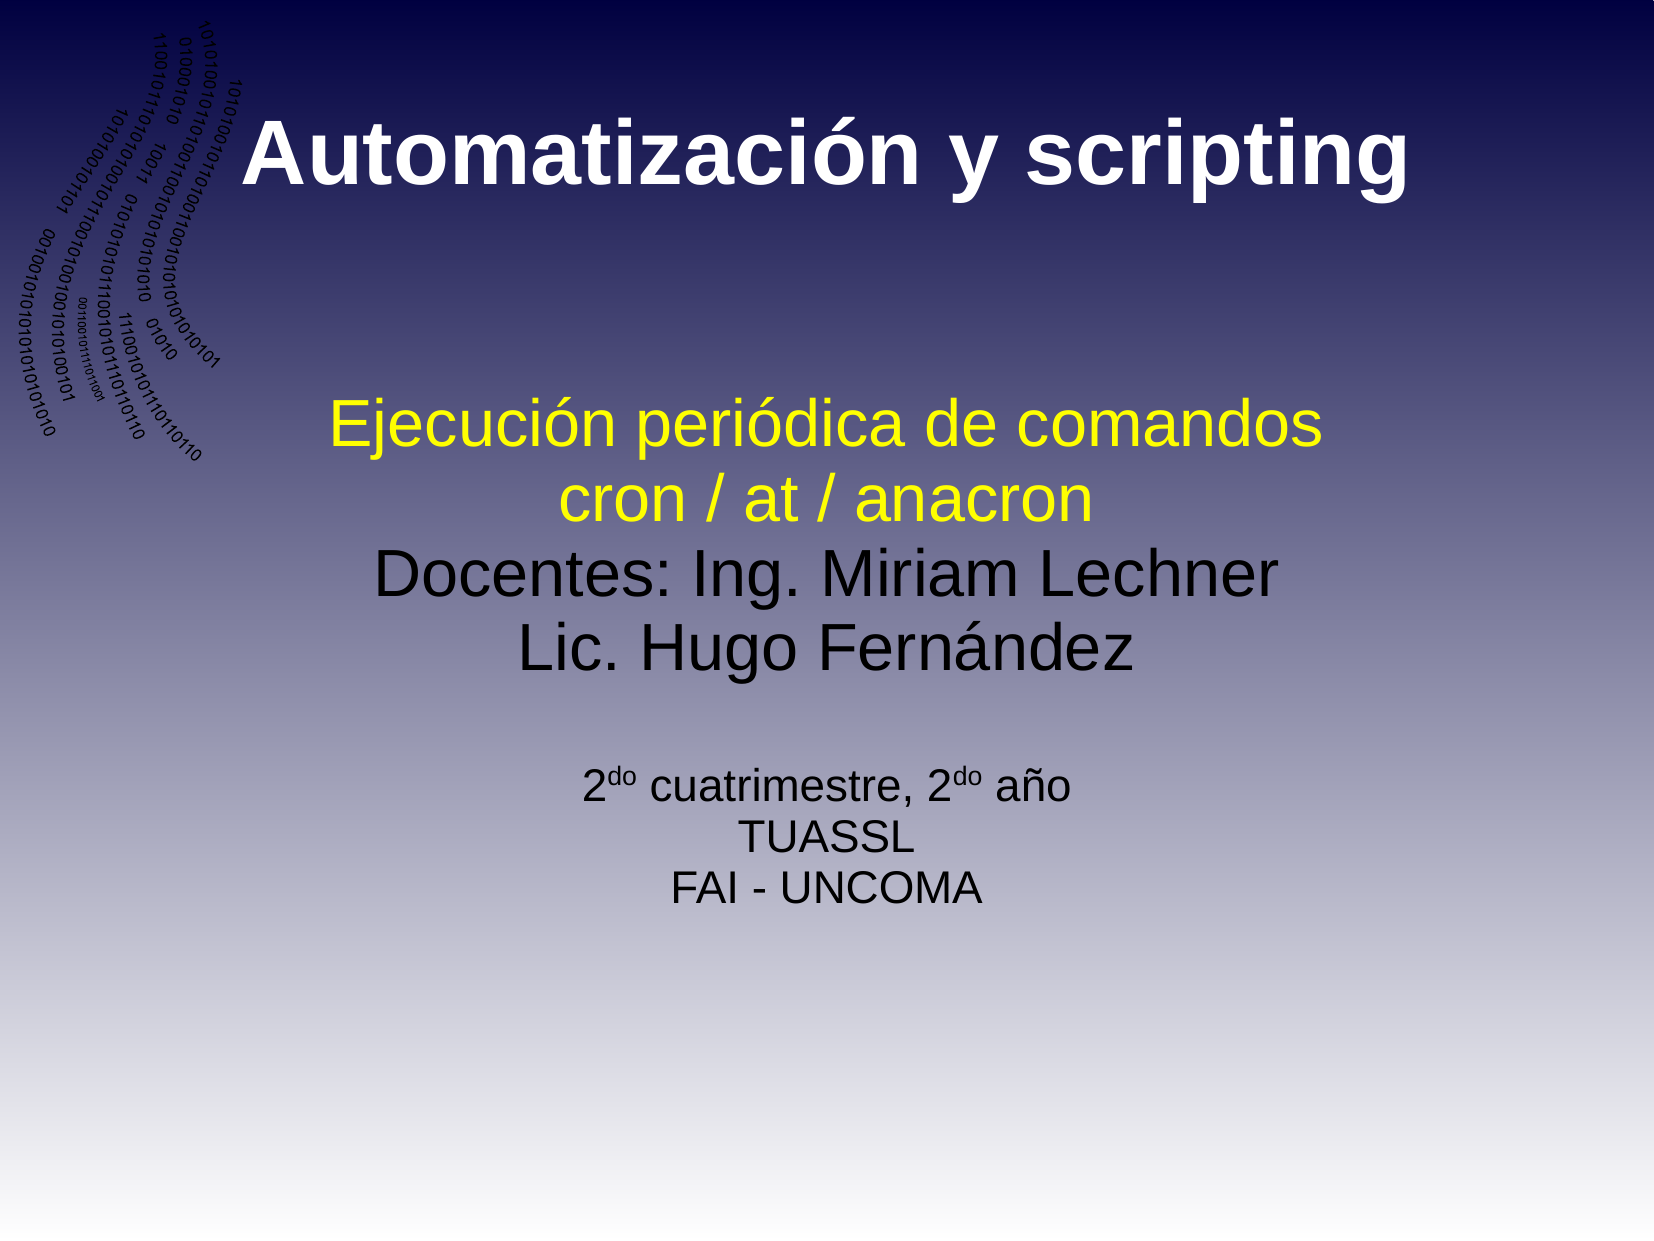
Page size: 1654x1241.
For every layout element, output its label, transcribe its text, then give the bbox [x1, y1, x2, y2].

picture [18, 20, 243, 461]
title Automatización y scripting [243, 49, 1571, 257]
subtitle Ejecución periódica de comandos cron / at / anacron Docentes: Ing. Miriam Lechner Lic. Hugo Fernández 2do cuatrimestre, 2do año TUASSL FAI - UNCOMA [82, 282, 1571, 1017]
